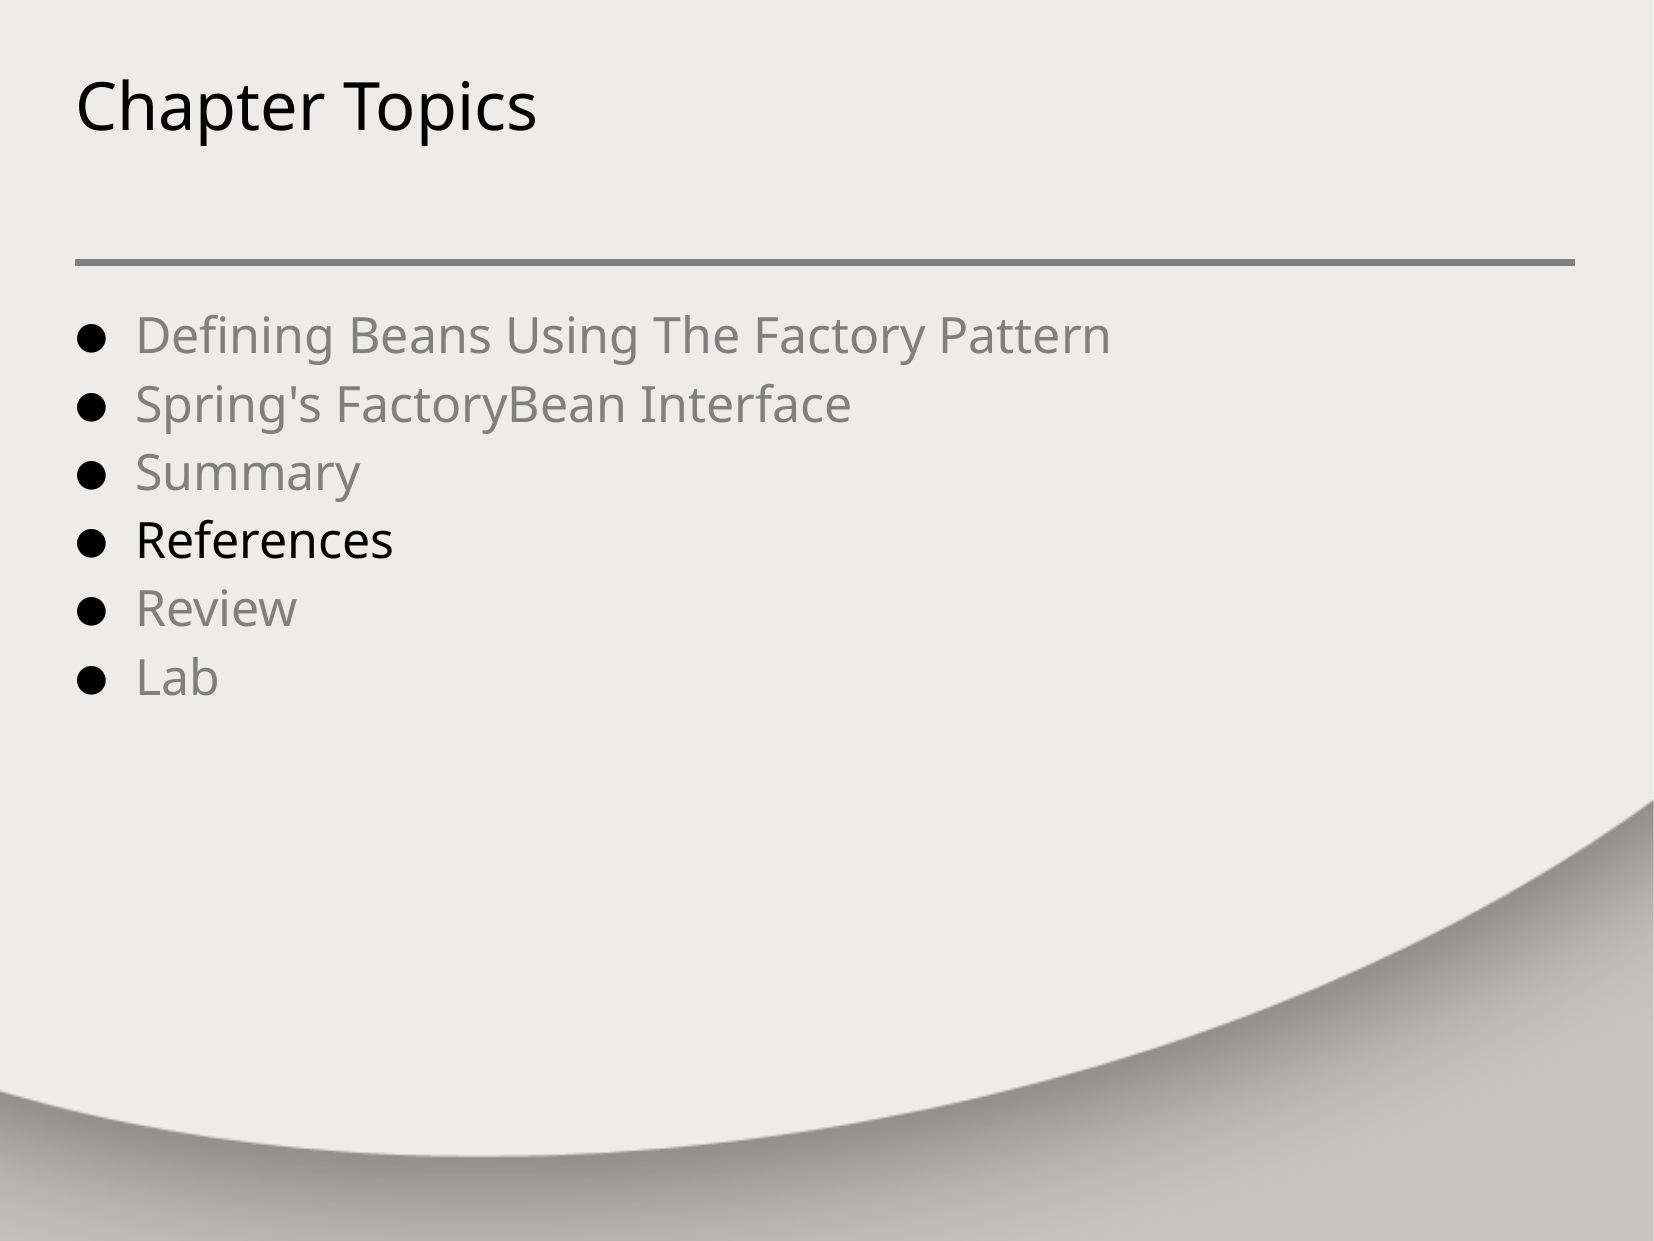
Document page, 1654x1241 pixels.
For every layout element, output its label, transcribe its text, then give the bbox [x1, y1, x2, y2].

picture [0, 0, 1654, 1241]
list Defining Beans Using The Factory Pattern Spring's FactoryBean Interface Summary References Review Lab [75, 300, 1576, 1163]
title Chapter Topics [75, 75, 1576, 226]
